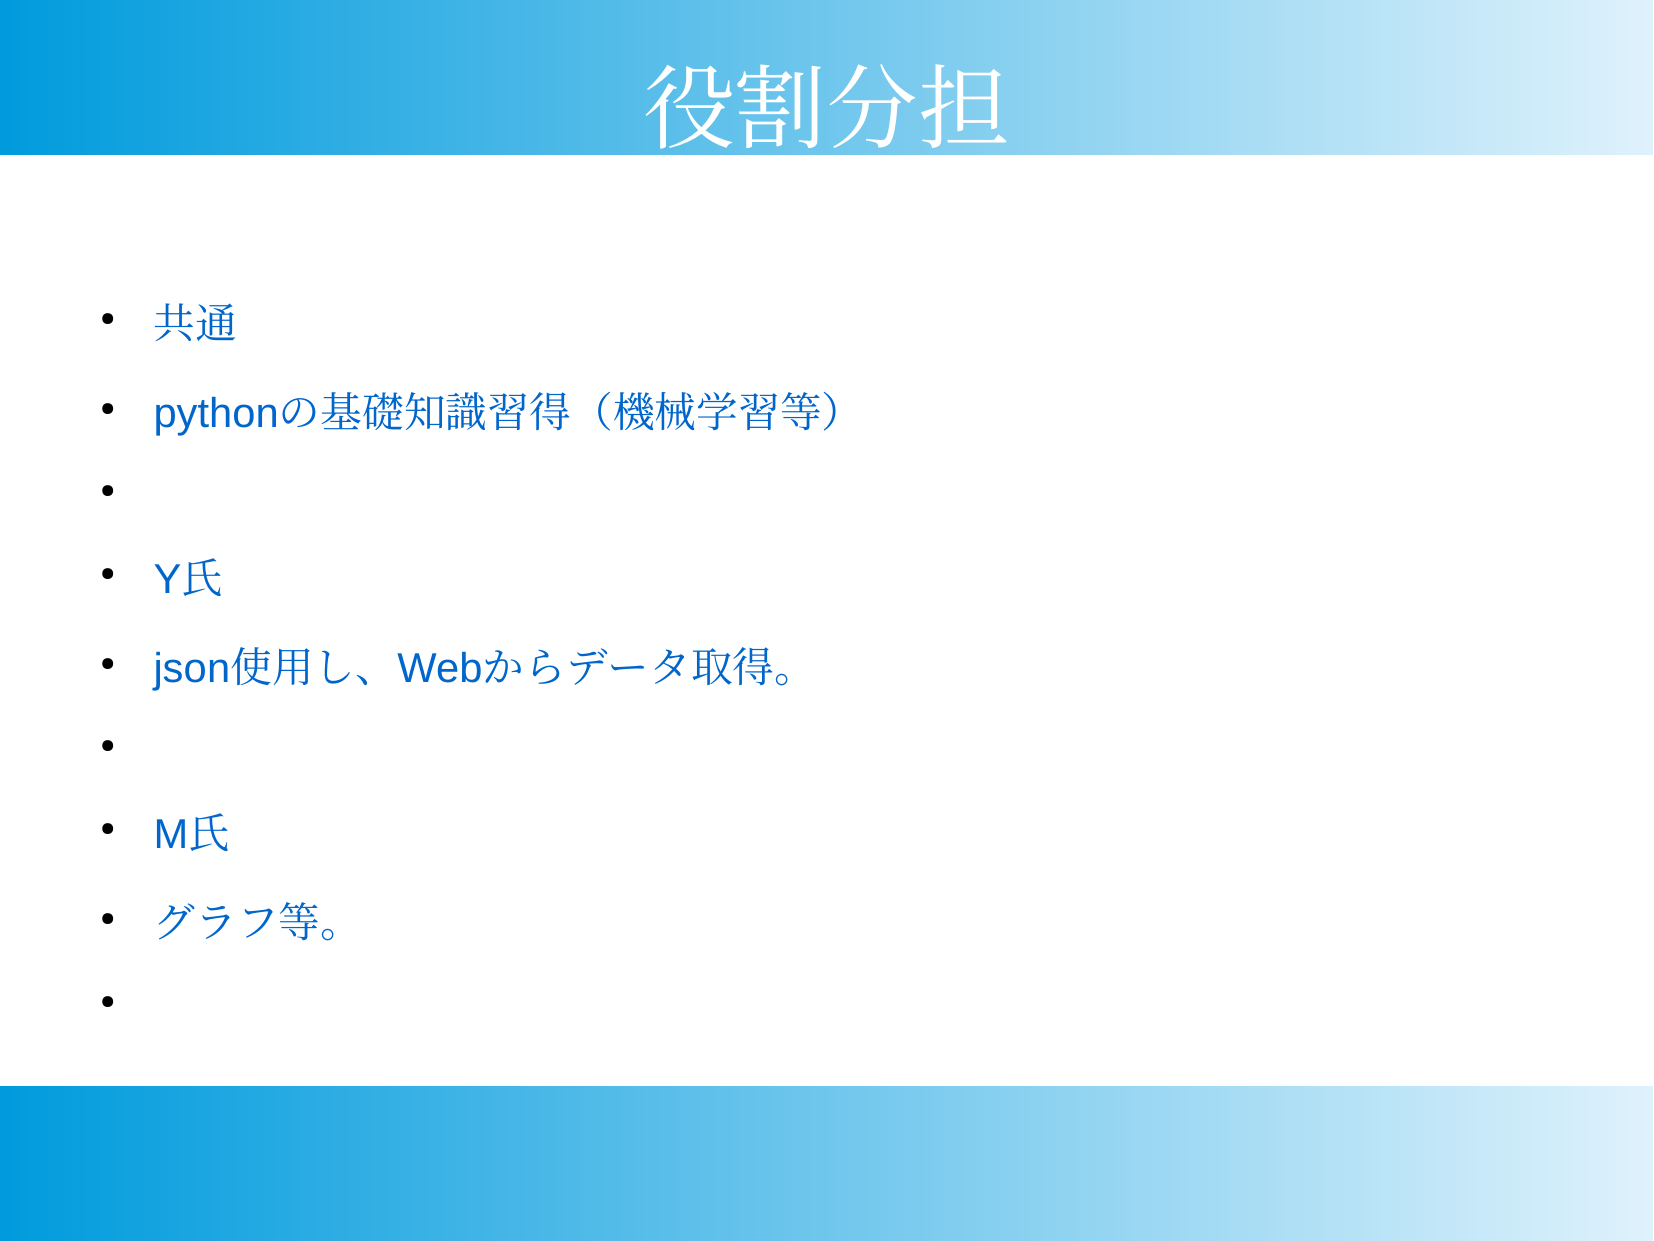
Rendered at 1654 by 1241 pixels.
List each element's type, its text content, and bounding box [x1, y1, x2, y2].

list 共通 pythonの基礎知識習得（機械学習等） Y氏 json使用し、Webからデータ取得。 M氏 グラフ等。 [82, 290, 1571, 1010]
title 役割分担 [82, 49, 1571, 155]
